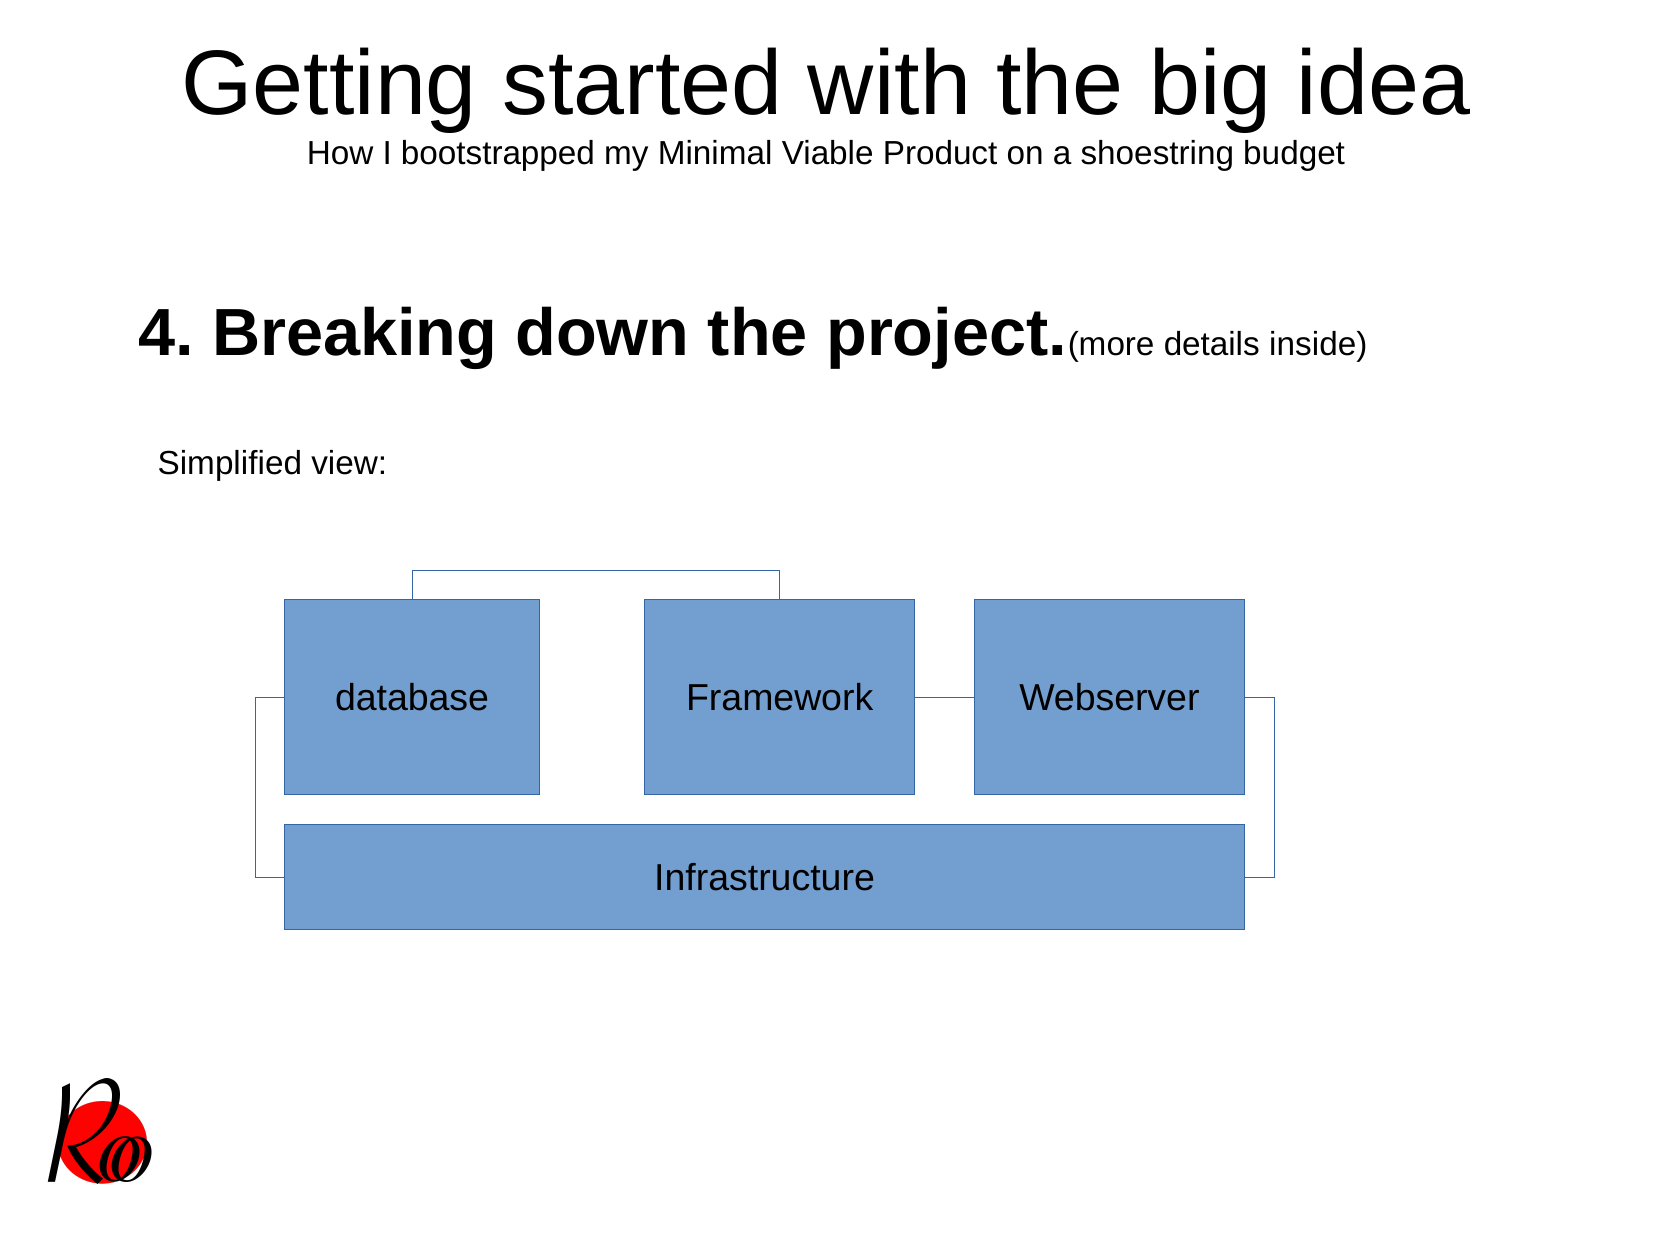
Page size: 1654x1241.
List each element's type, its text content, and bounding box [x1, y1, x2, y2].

text_box Framework [644, 599, 915, 795]
title Getting started with the big idea How I bootstrapped my Minimal Viable Product on a shoestring budget [82, 32, 1571, 223]
subtitle 4. Breaking down the project.(more details inside) Simplified view: [82, 223, 1571, 1077]
picture [45, 1078, 152, 1186]
text_box Infrastructure [284, 824, 1245, 930]
text_box Webserver [974, 599, 1245, 795]
text_box database [284, 599, 540, 795]
